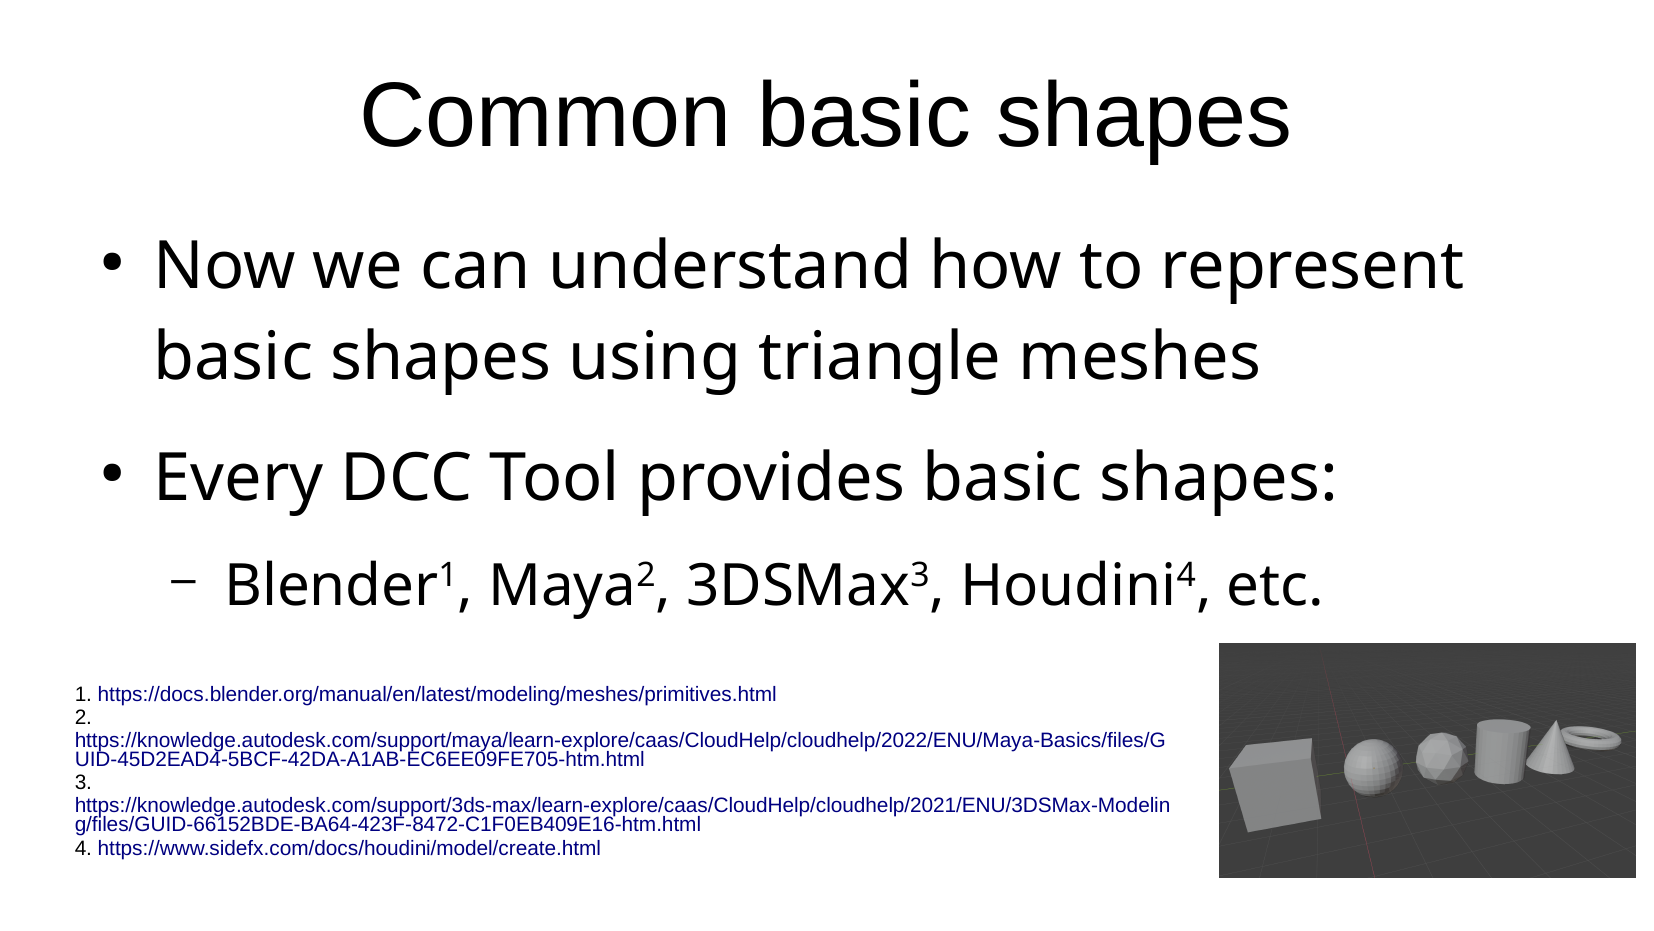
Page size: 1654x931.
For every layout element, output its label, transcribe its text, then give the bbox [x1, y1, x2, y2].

picture [1219, 643, 1636, 878]
title Common basic shapes [82, 37, 1571, 193]
list Now we can understand how to represent basic shapes using triangle meshes Every DCC Tool provides basic shapes: Blender1, Maya2, 3DSMax3, Houdini4, etc. [82, 217, 1571, 758]
text_box 1. https://docs.blender.org/manual/en/latest/modeling/meshes/primitives.html 2. https://knowledge.autodesk.com/support/maya/learn-explore/caas/CloudHelp/cloudhelp/2022/ENU/Maya-Basics/files/GUID-45D2EAD4-5BCF-42DA-A1AB-EC6EE09FE705-htm.html 3. https://knowledge.autodesk.com/support/3ds-max/learn-explore/caas/CloudHelp/cloudhelp/2021/ENU/3DSMax-Modeling/files/GUID-66152BDE-BA64-423F-8472-C1F0EB409E16-htm.html 4. https://www.sidefx.com/docs/houdini/model/create.html [60, 675, 1186, 871]
